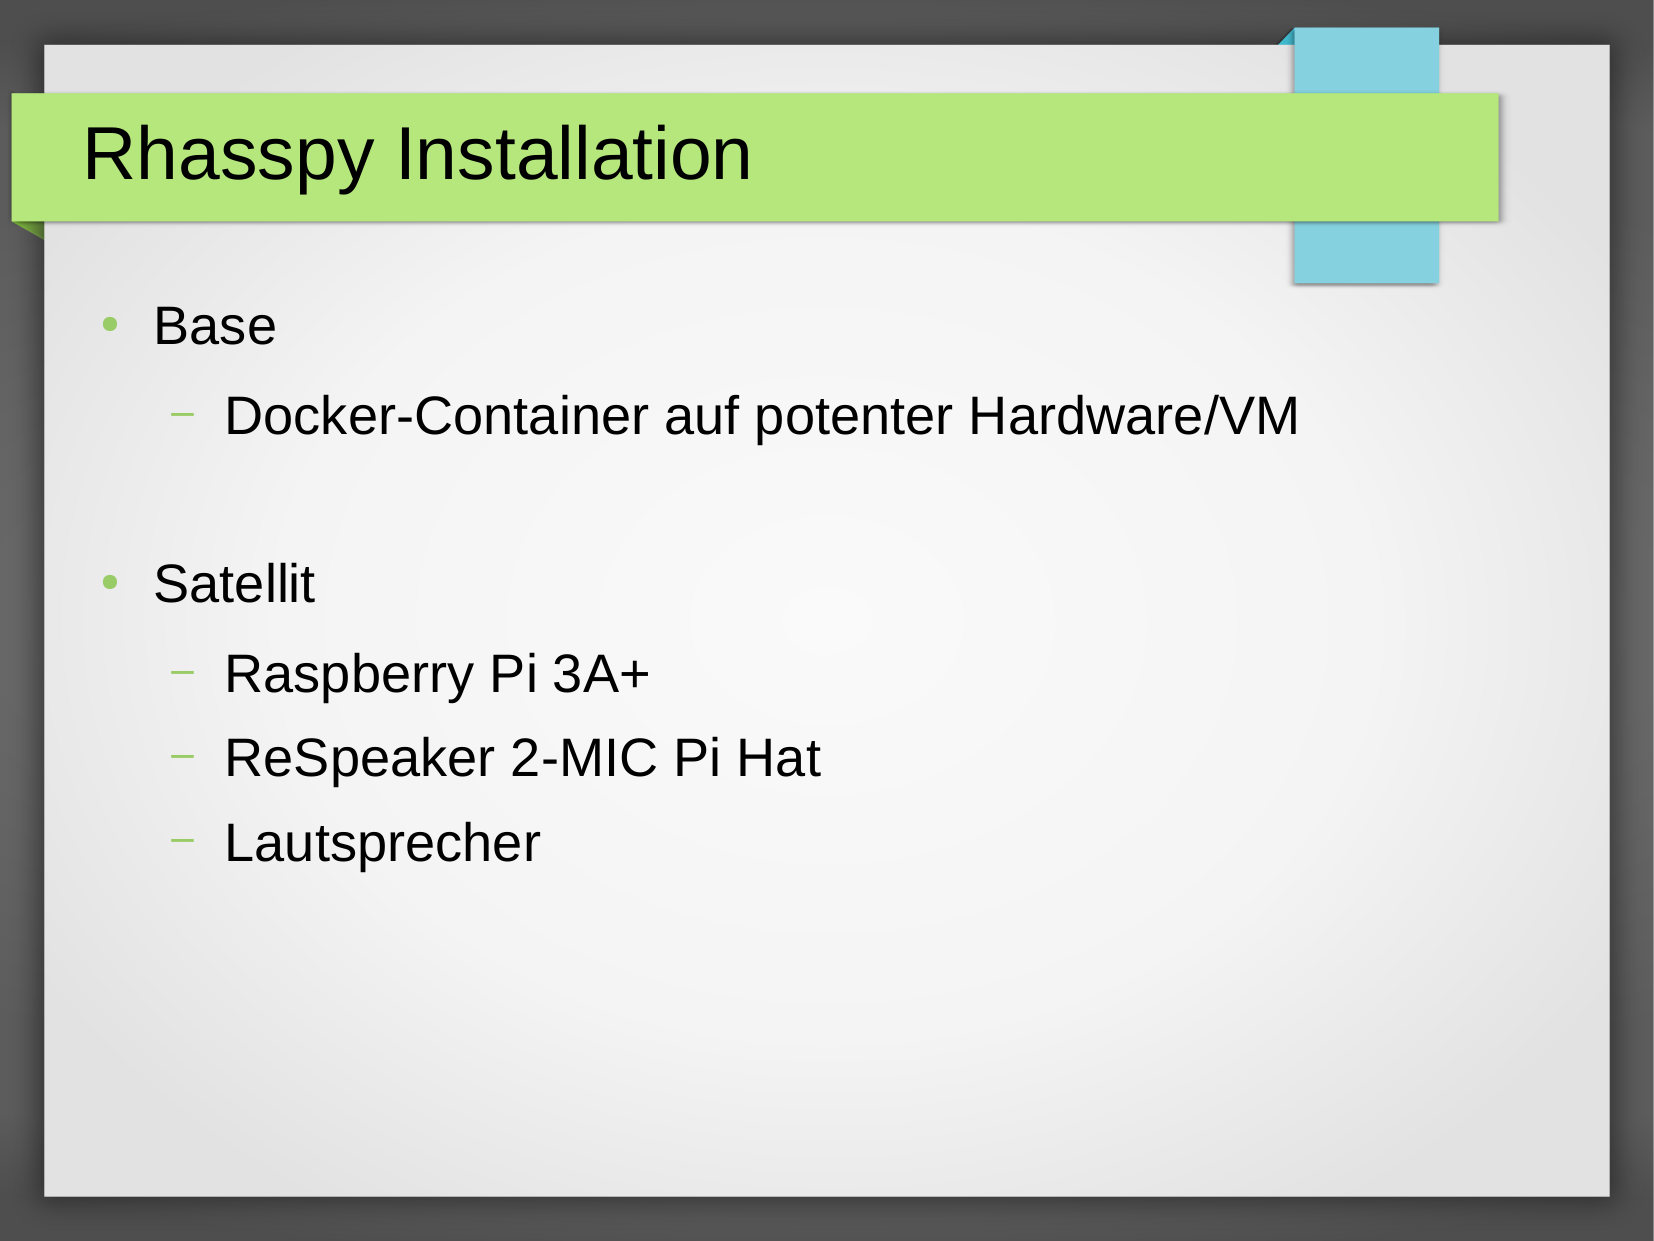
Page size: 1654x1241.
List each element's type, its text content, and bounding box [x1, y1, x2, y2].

list Base Docker-Container auf potenter Hardware/VM Satellit Raspberry Pi 3A+ ReSpeaker 2-MIC Pi Hat Lautsprecher [82, 295, 1571, 1015]
title Rhasspy Installation [82, 94, 1264, 213]
picture [0, 0, 1654, 1241]
